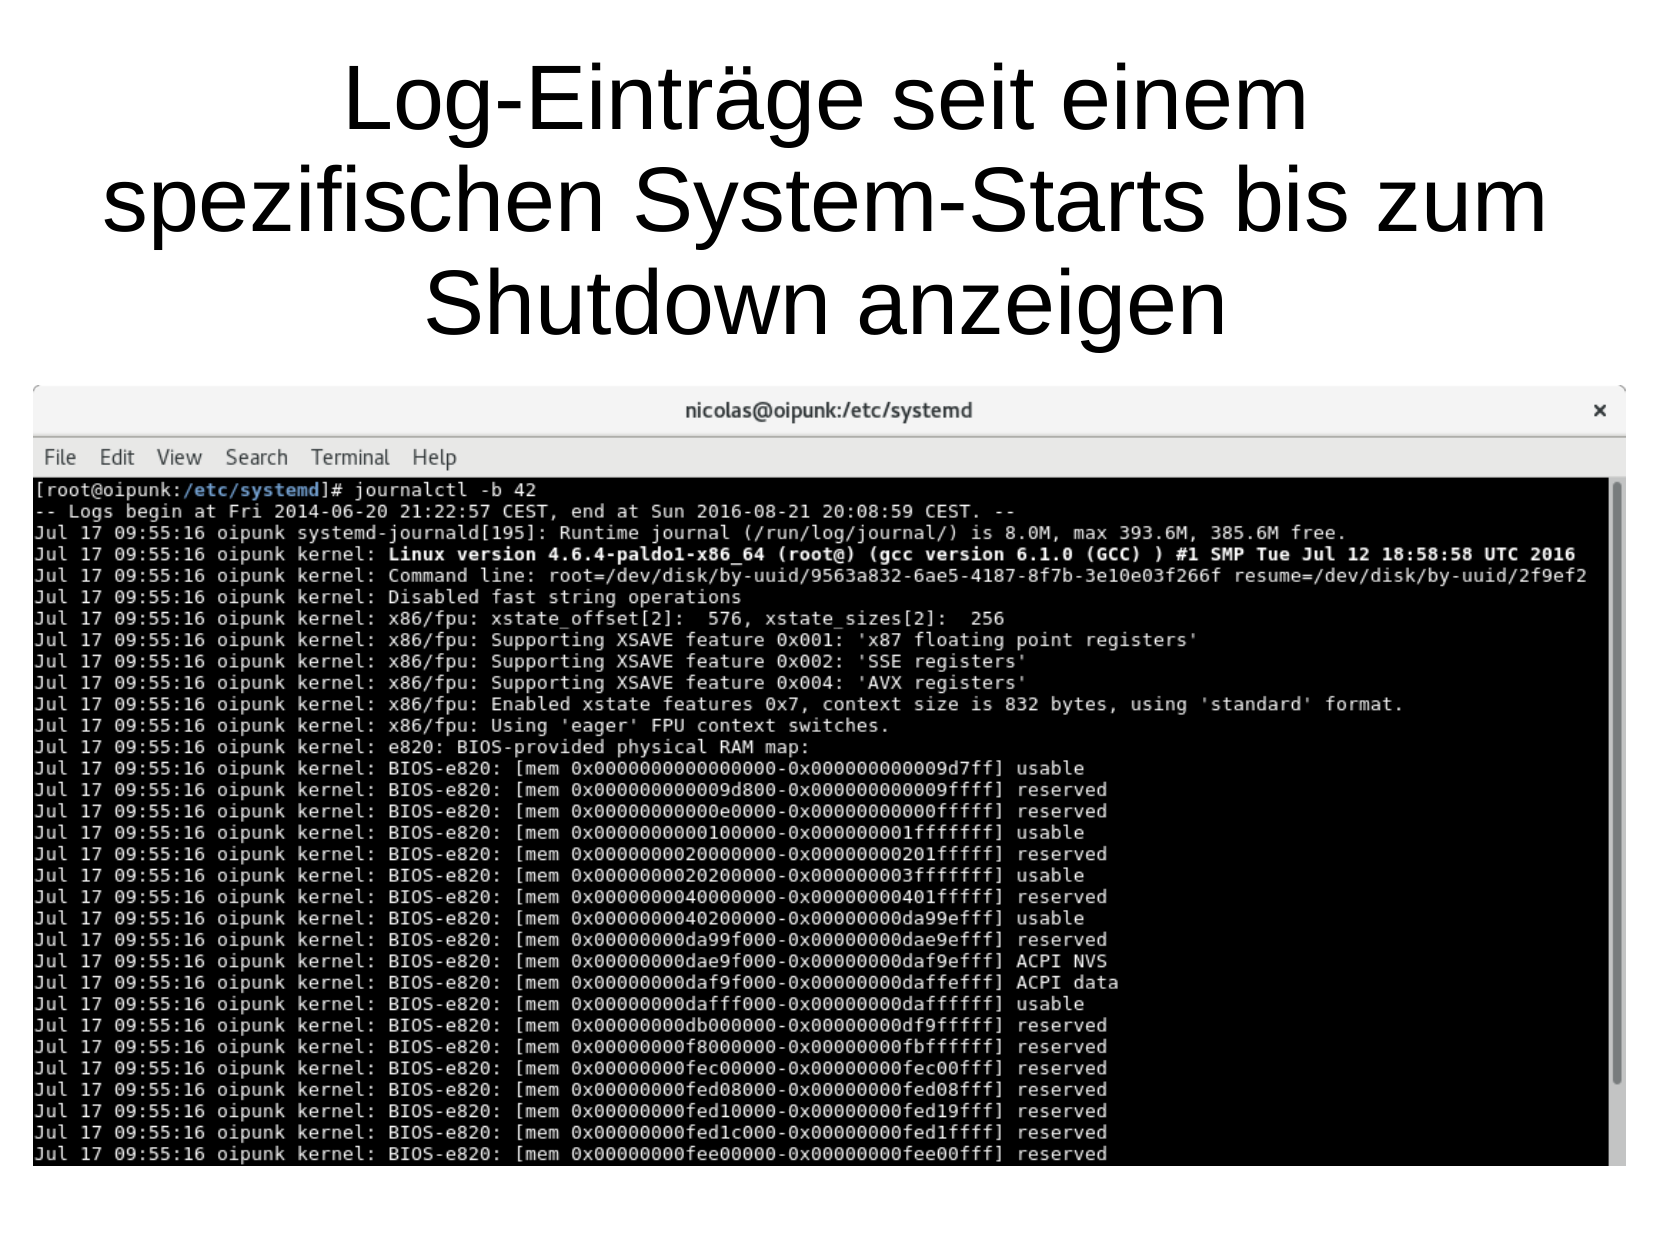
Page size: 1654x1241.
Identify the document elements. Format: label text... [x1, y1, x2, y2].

title Log-Einträge seit einem spezifischen System-Starts bis zum Shutdown anzeigen [82, 46, 1571, 355]
picture [33, 385, 1626, 1166]
